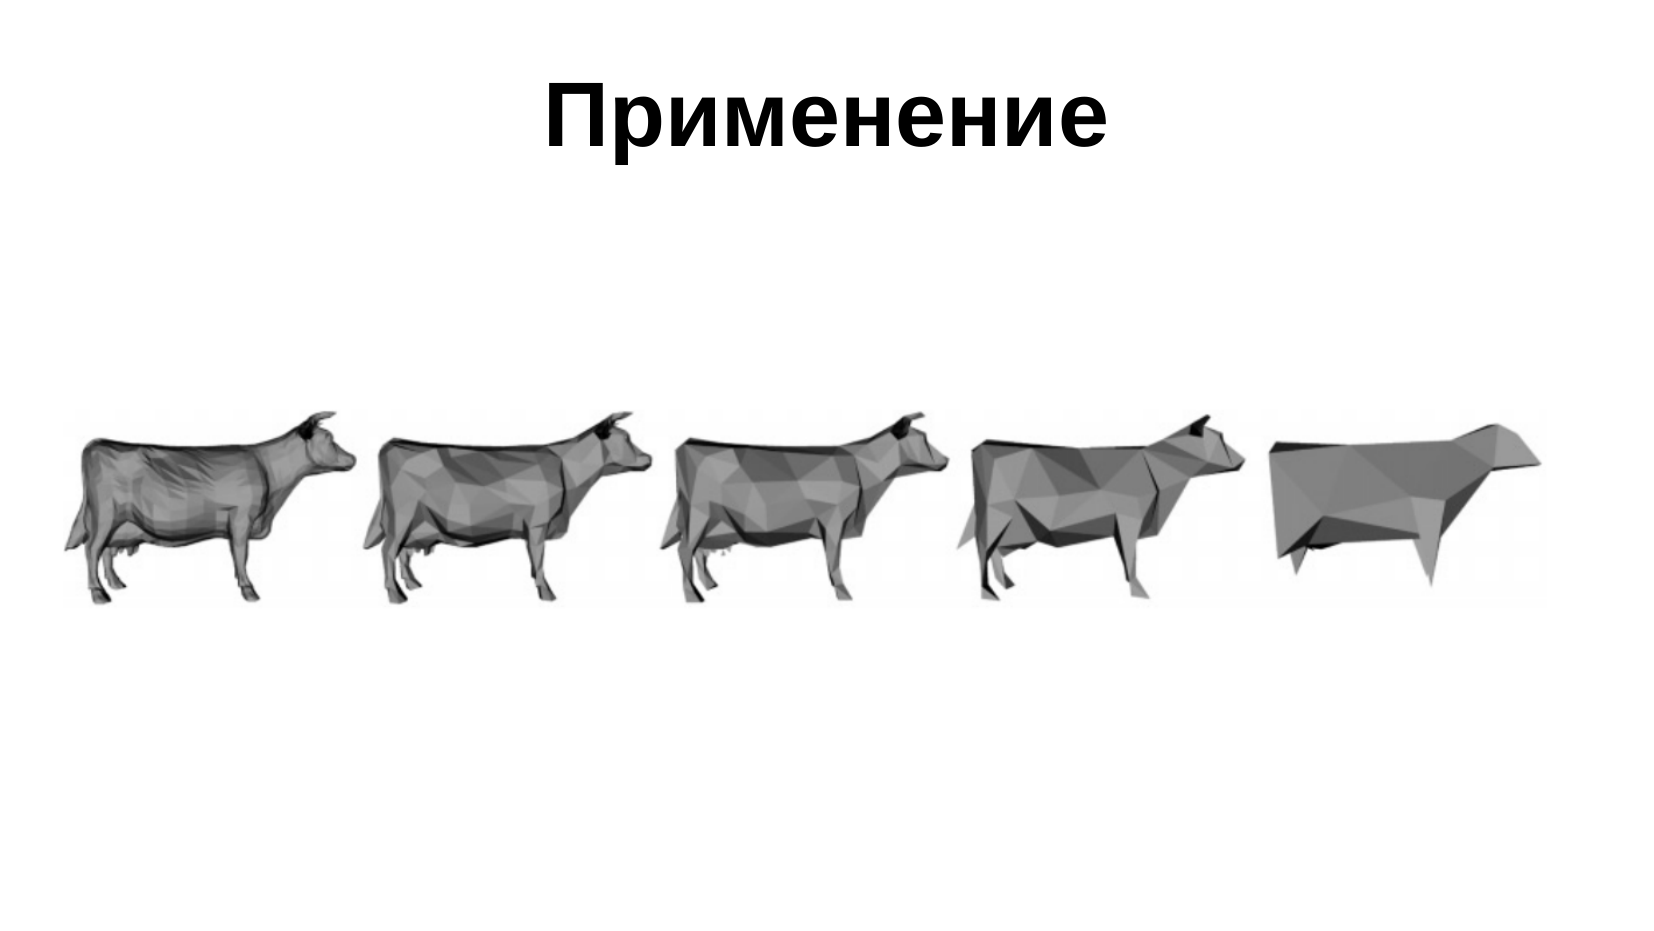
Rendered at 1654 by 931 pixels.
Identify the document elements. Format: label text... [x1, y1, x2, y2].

picture [0, 375, 1651, 638]
title Применение [82, 37, 1571, 193]
